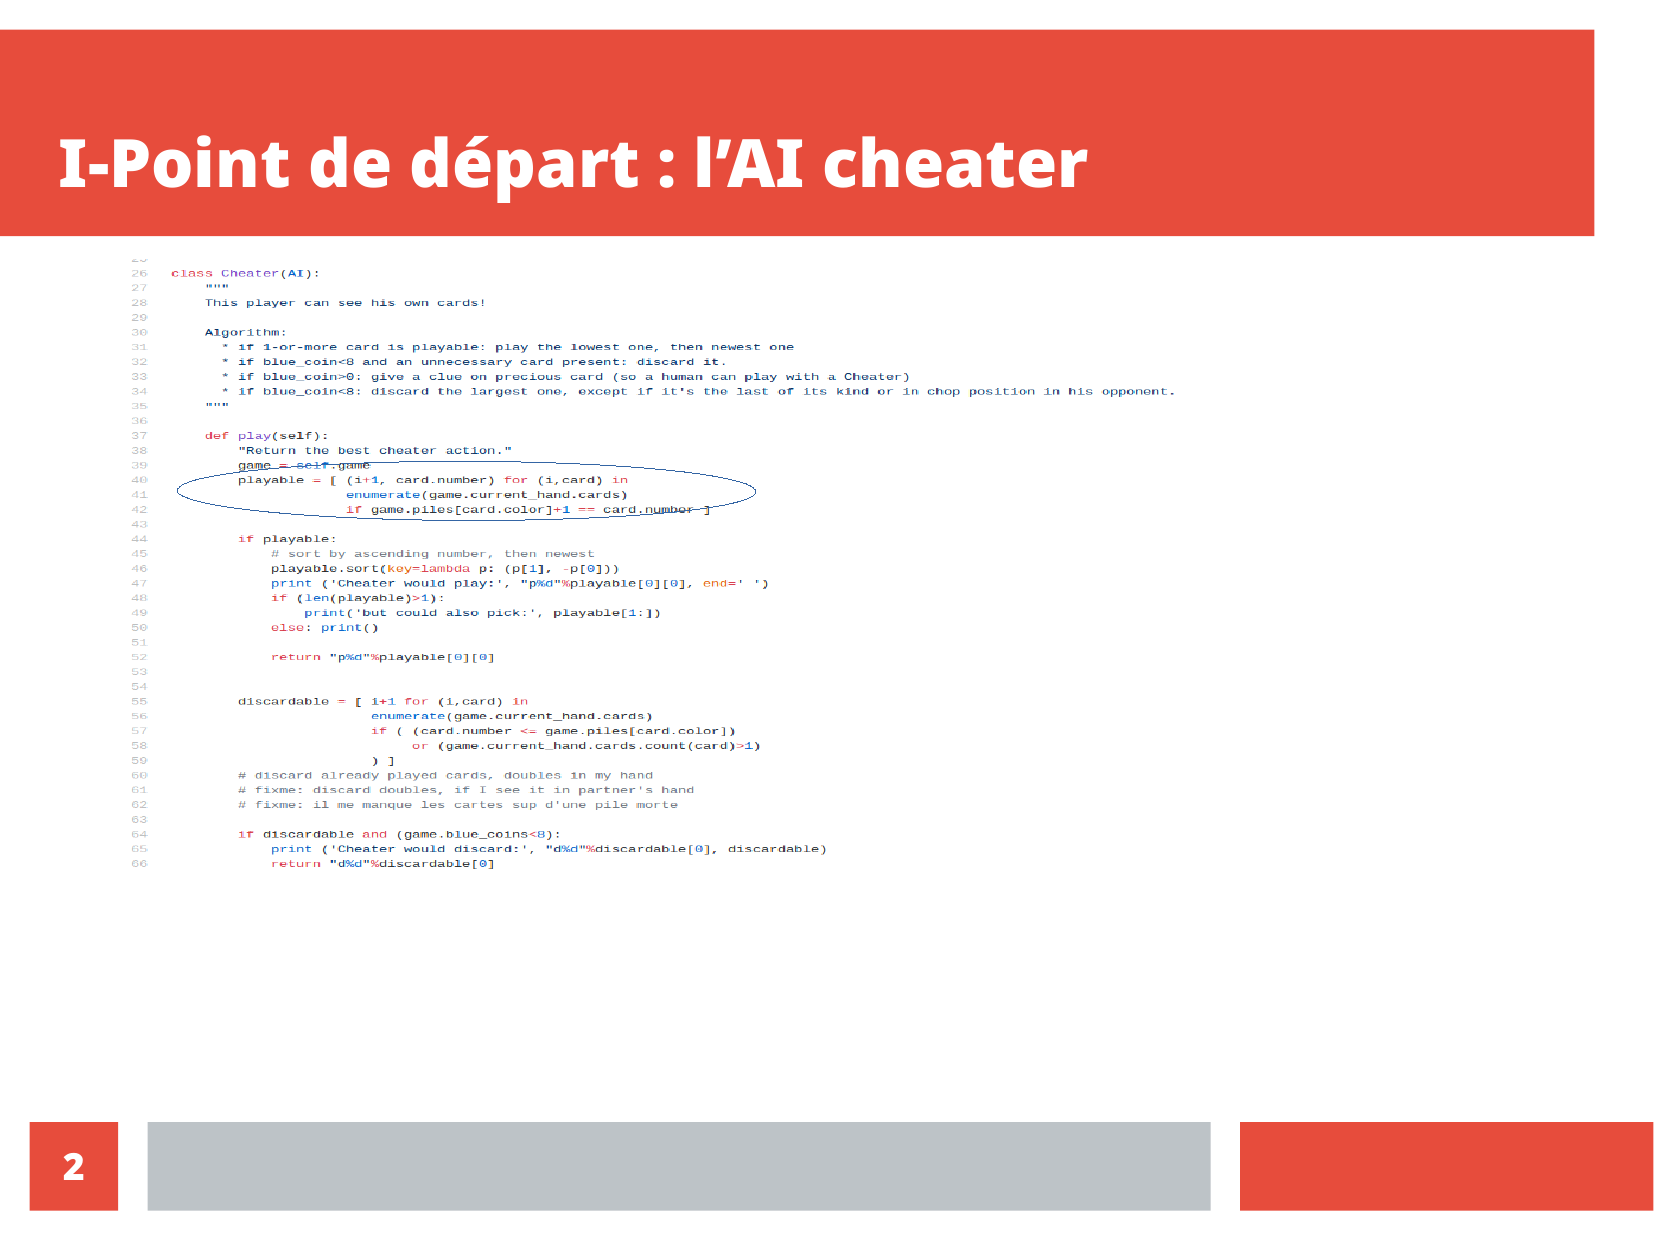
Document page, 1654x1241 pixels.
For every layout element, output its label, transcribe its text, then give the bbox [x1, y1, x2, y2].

picture [106, 259, 1217, 875]
title I-Point de départ : l’AI cheater [59, 59, 1595, 207]
